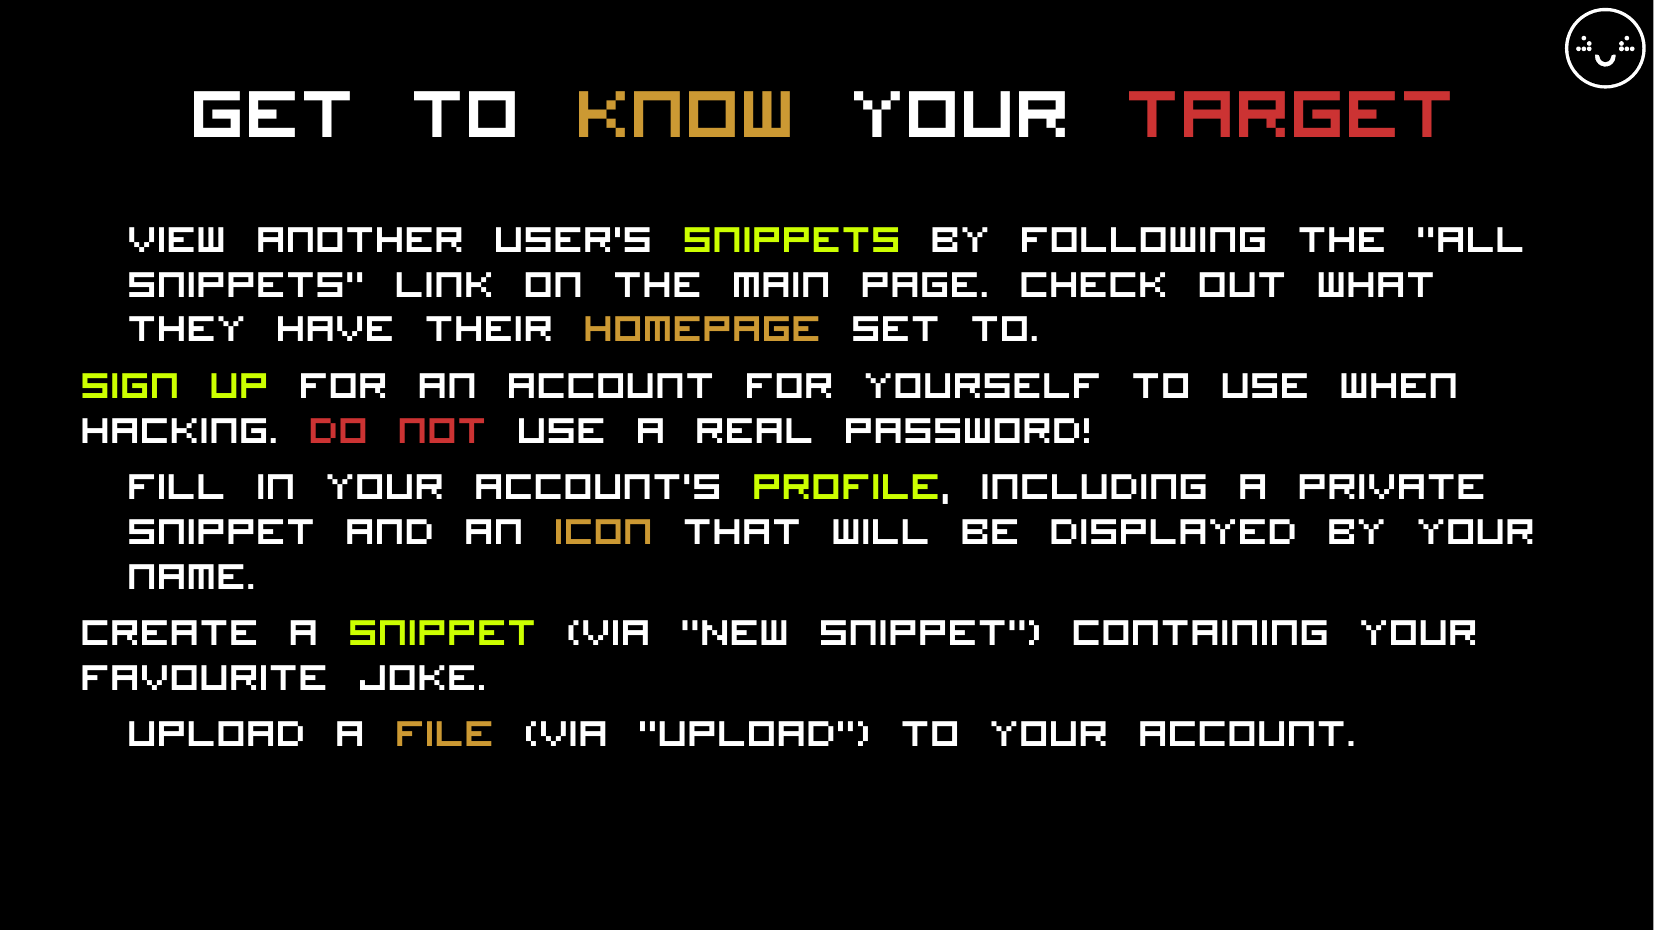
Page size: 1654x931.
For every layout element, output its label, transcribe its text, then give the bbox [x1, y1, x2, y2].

list View another user's snippets by following the "All snippets" link on the main page. check out what they have their Homepage set to. Sign up for an account for yourself to use when hacking. Do not use a real password! Fill in your account's profile, including a private snippet and an icon that will be displayed by your name. Create a snippet (via "New Snippet") containing your favourite joke. Upload a file (via "Upload") to your account. [82, 217, 1571, 758]
title Get to know your target [82, 37, 1571, 193]
